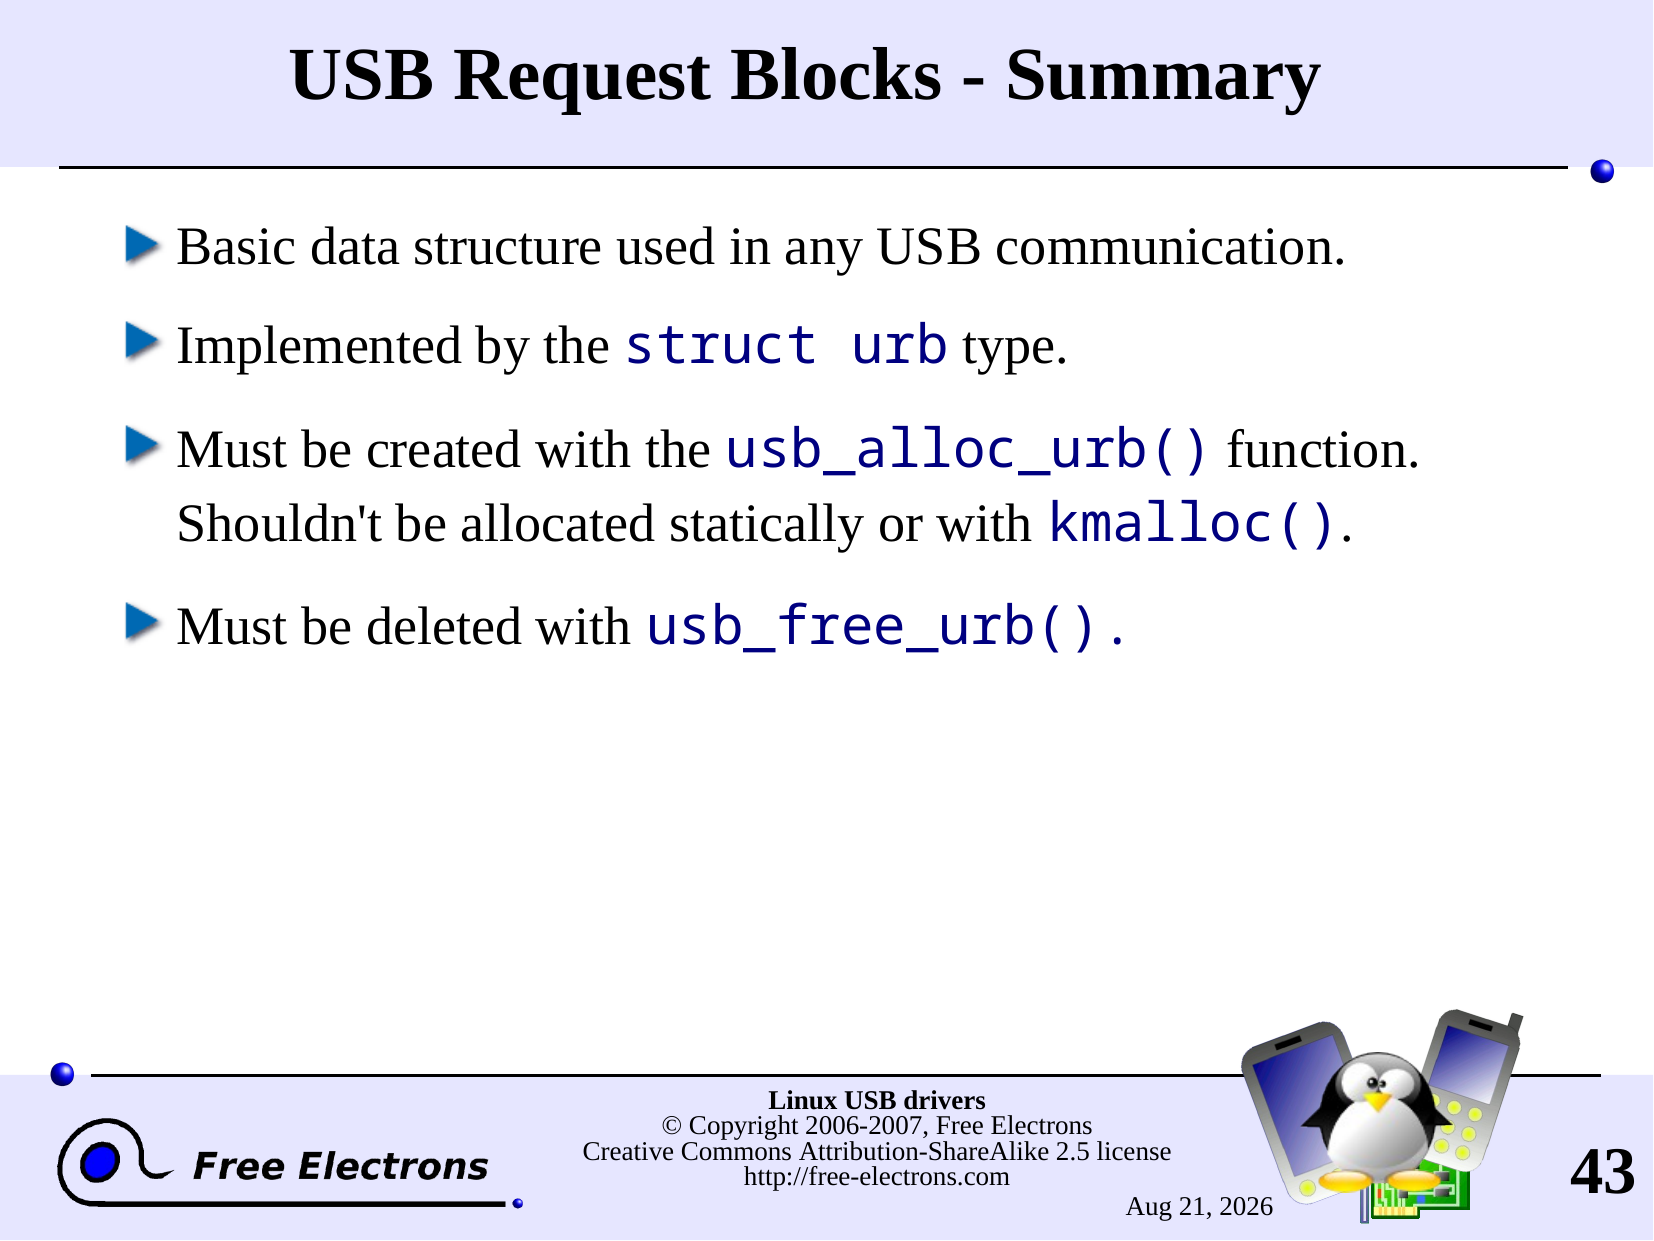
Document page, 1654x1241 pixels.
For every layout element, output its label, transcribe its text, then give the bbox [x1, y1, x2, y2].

title USB Request Blocks - Summary [60, 25, 1551, 124]
picture [1231, 1007, 1538, 1241]
picture [50, 1107, 527, 1216]
list Basic data structure used in any USB communication. Implemented by the struct urb type. Must be created with the usb_alloc_urb() function. Shouldn't be allocated statically or with kmalloc(). Must be deleted with usb_free_urb(). [105, 216, 1518, 1066]
